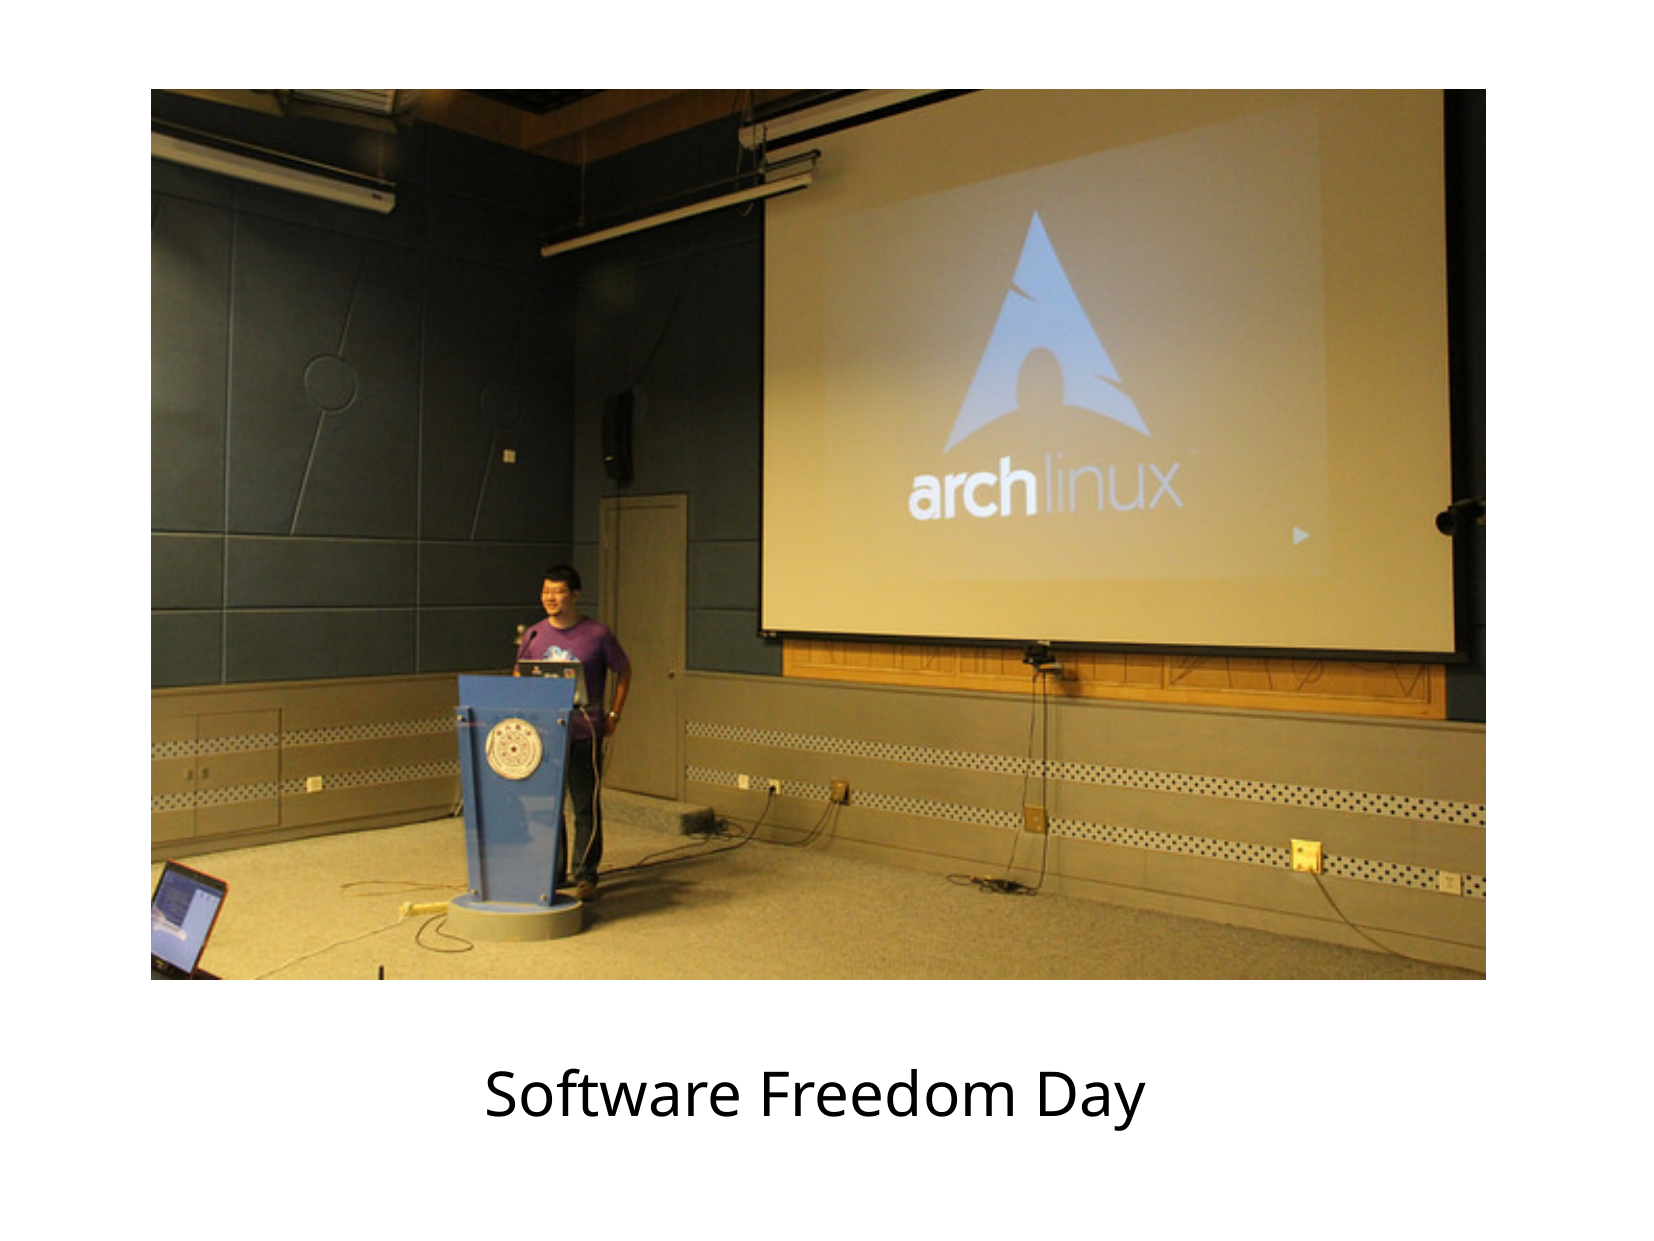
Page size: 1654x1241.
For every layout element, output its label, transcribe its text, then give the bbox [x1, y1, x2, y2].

picture [151, 89, 1486, 980]
list Software Freedom Day [86, 1050, 1545, 1135]
